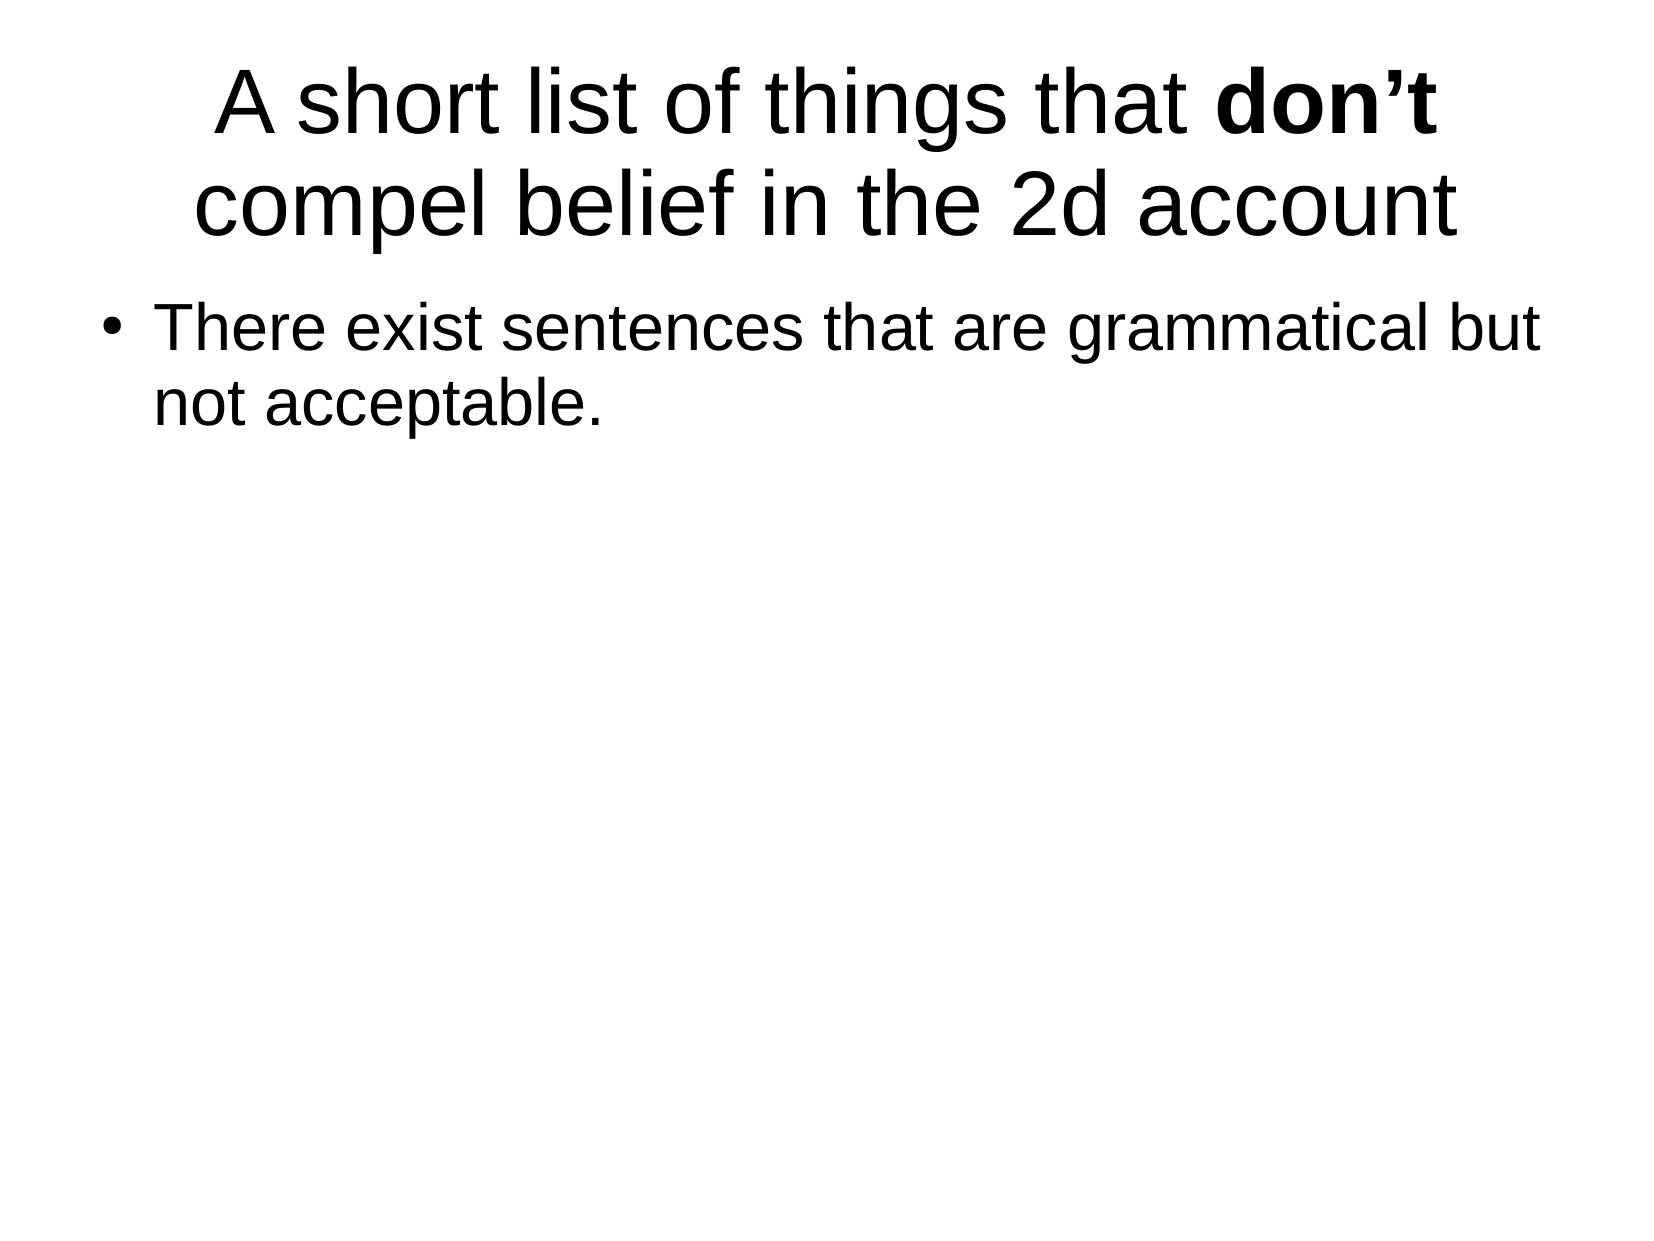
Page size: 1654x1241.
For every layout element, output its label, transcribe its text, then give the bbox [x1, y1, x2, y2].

title A short list of things that don’t compel belief in the 2d account [82, 49, 1571, 257]
list There exist sentences that are grammatical but not acceptable. [82, 290, 1571, 1010]
